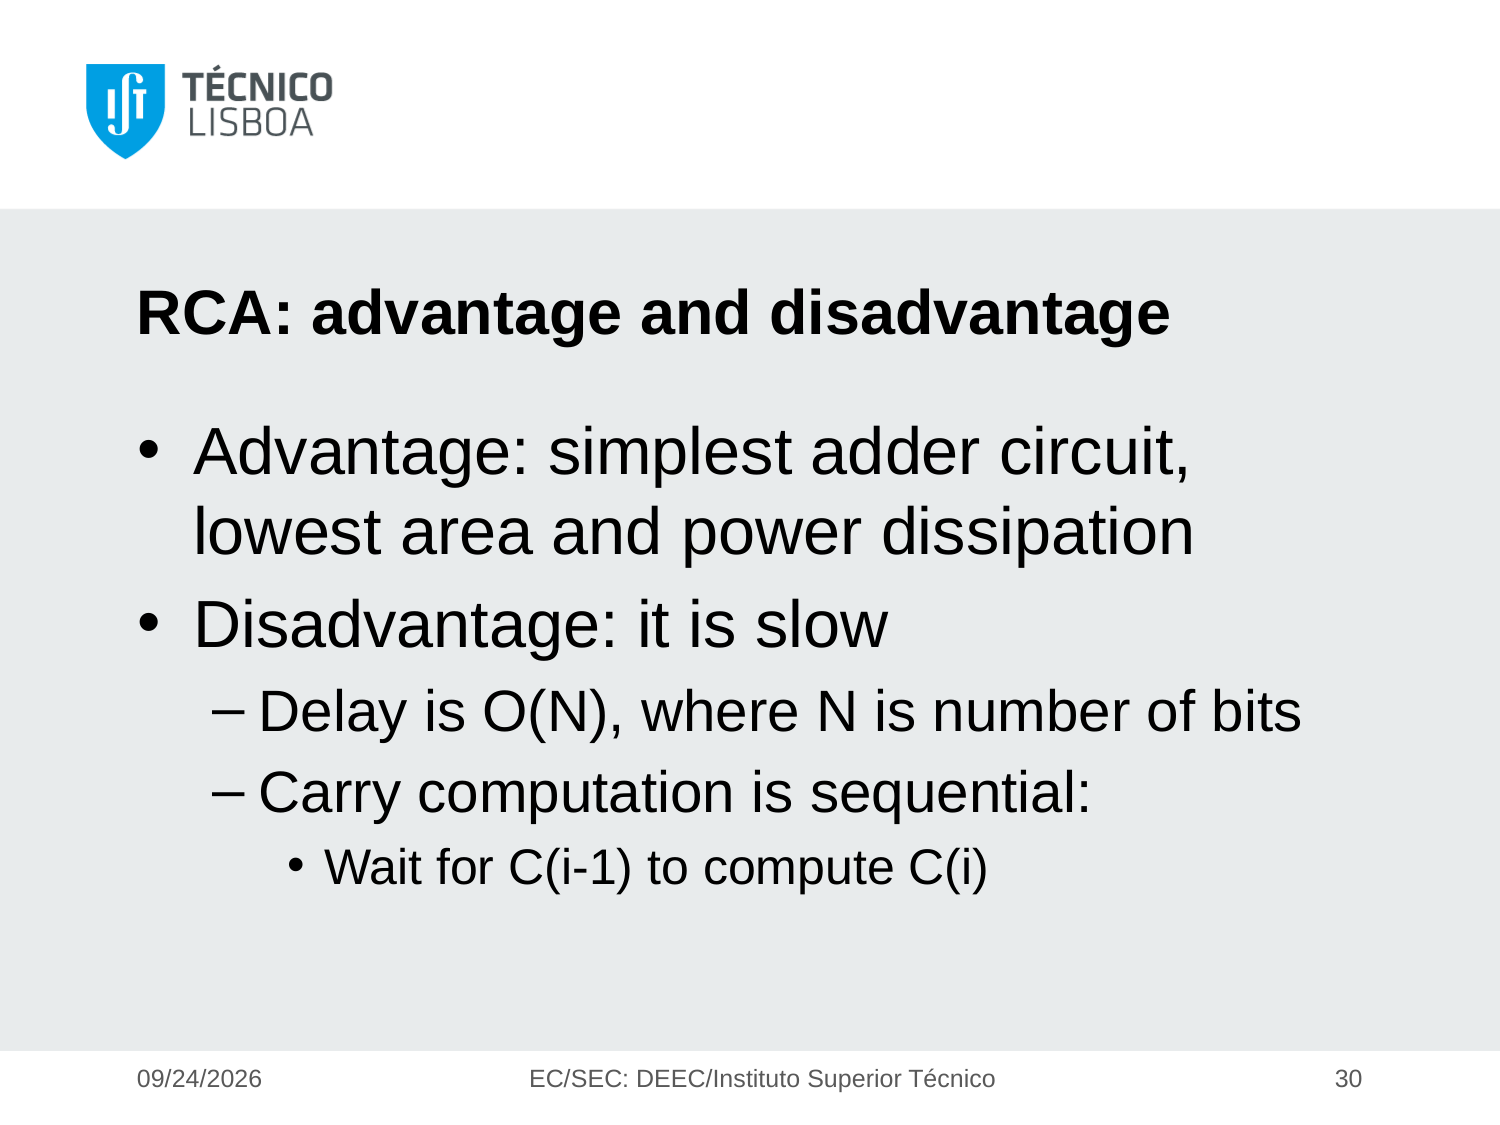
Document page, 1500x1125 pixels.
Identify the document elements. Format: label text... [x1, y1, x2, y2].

slide_number 10/08/2018 [121, 1052, 425, 1103]
title RCA: advantage and disadvantage [121, 237, 1378, 381]
picture [0, 0, 1500, 1125]
list Advantage: simplest adder circuit, lowest area and power dissipation Disadvantage: it is slow Delay is O(N), where N is number of bits Carry computation is sequential: Wait for C(i-1) to compute C(i) [121, 400, 1378, 1005]
footer EC/SEC: DEEC/Instituto Superior Técnico [512, 1052, 1021, 1103]
slide_number <number> [1077, 1052, 1378, 1103]
